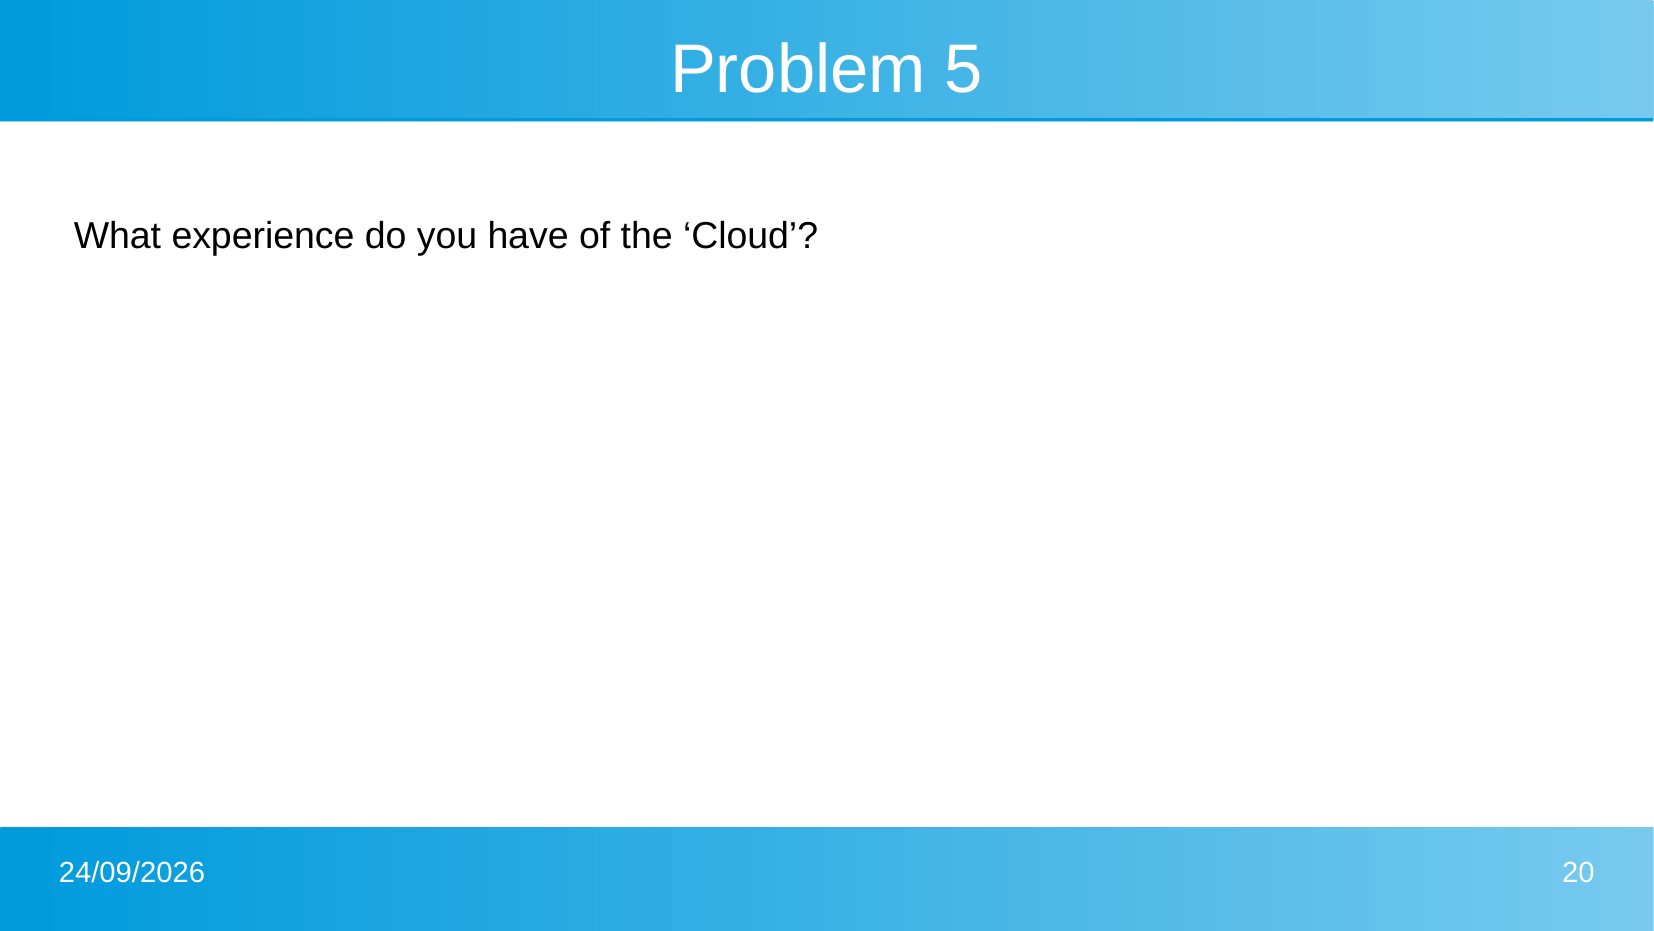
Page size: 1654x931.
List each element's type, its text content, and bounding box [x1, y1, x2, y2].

text_box What experience do you have of the ‘Cloud’? [59, 206, 1565, 264]
title Problem 5 [59, 29, 1595, 108]
